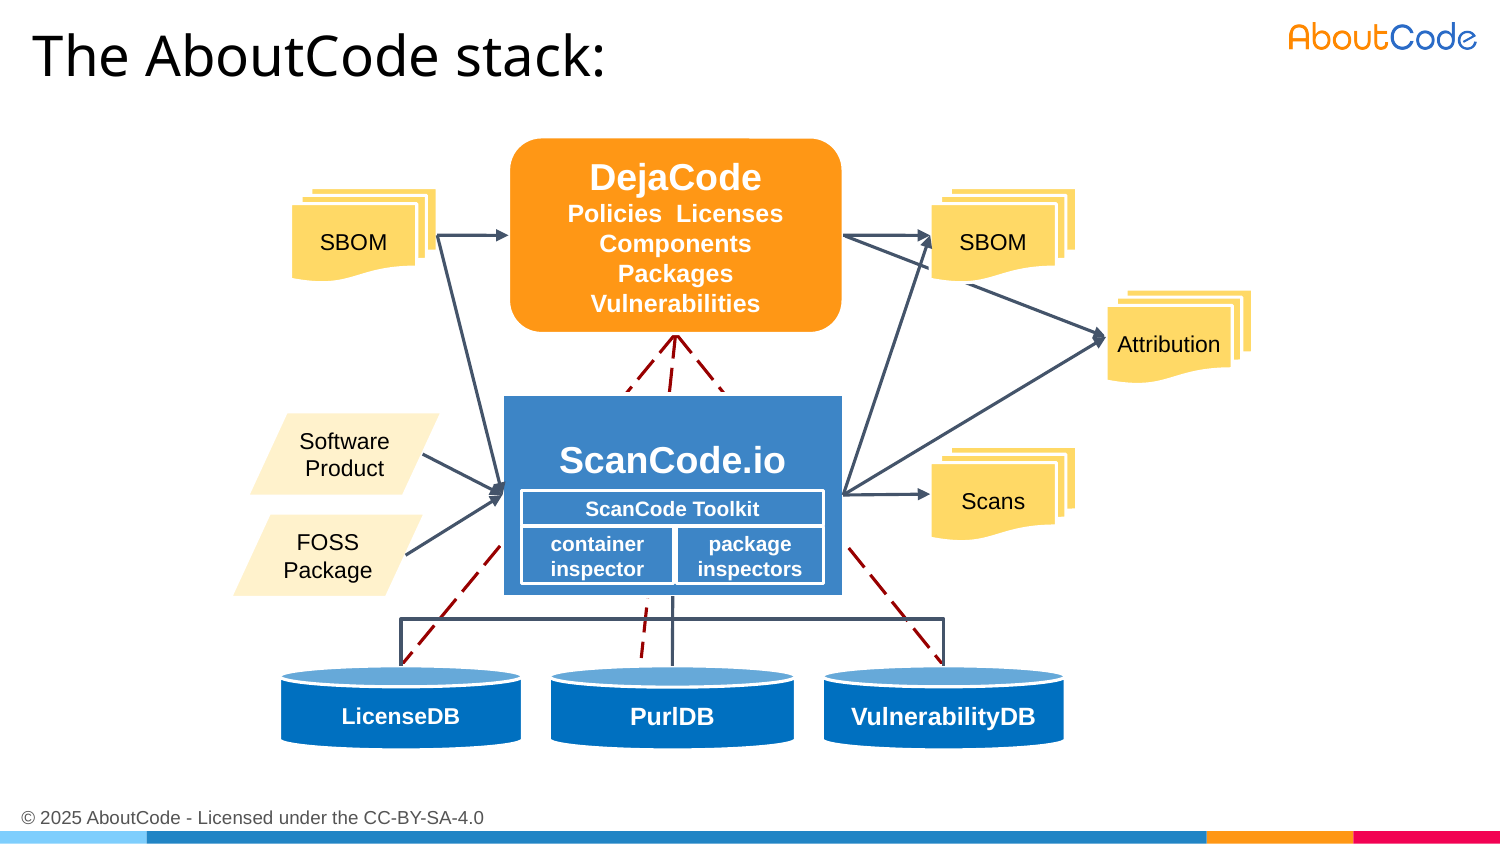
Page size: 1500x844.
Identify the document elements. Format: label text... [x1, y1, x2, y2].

text_box SBOM [930, 187, 1077, 283]
text_box Scans [930, 446, 1077, 542]
text_box SBOM [290, 187, 438, 283]
text_box LicenseDB [279, 677, 523, 750]
text_box Attribution [1105, 289, 1253, 385]
text_box ScanCode.io [502, 394, 843, 596]
text_box container inspector [521, 526, 673, 584]
picture [1354, 22, 1477, 50]
text_box DejaCode Policies Licenses Components Packages Vulnerabilities [508, 136, 844, 334]
text_box VulnerabilityDB [822, 677, 1066, 750]
text_box package inspectors [677, 526, 823, 584]
text_box Software Product [247, 411, 443, 497]
text_box FOSS Package [230, 513, 426, 598]
text_box PurlDB [549, 678, 796, 750]
text_box ScanCode Toolkit [521, 491, 823, 526]
title The AboutCode stack: [21, 15, 1354, 100]
